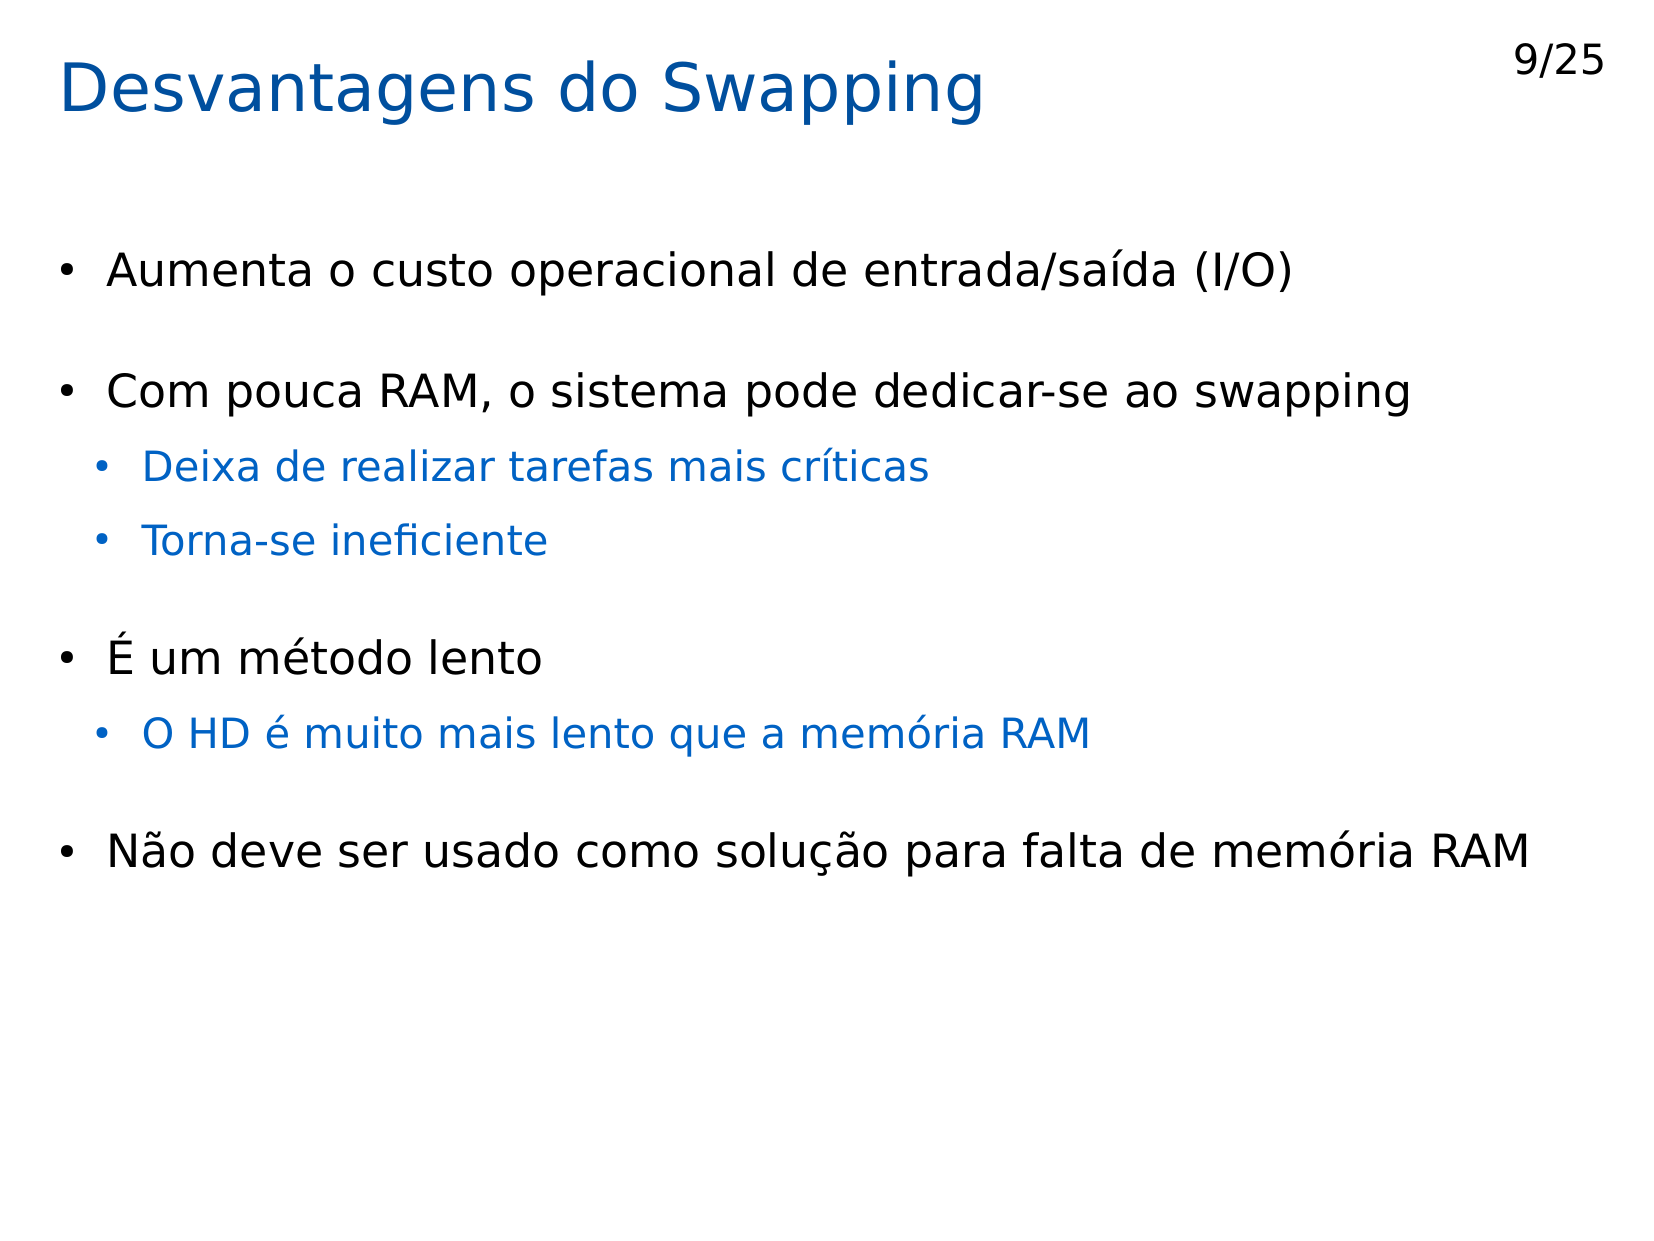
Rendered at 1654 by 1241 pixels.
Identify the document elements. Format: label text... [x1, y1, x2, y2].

title Desvantagens do Swapping [59, 29, 1506, 148]
list Aumenta o custo operacional de entrada/saída (I/O) Com pouca RAM, o sistema pode dedicar-se ao swapping Deixa de realizar tarefas mais críticas Torna-se ineficiente É um método lento O HD é muito mais lento que a memória RAM Não deve ser usado como solução para falta de memória RAM [59, 236, 1595, 1211]
